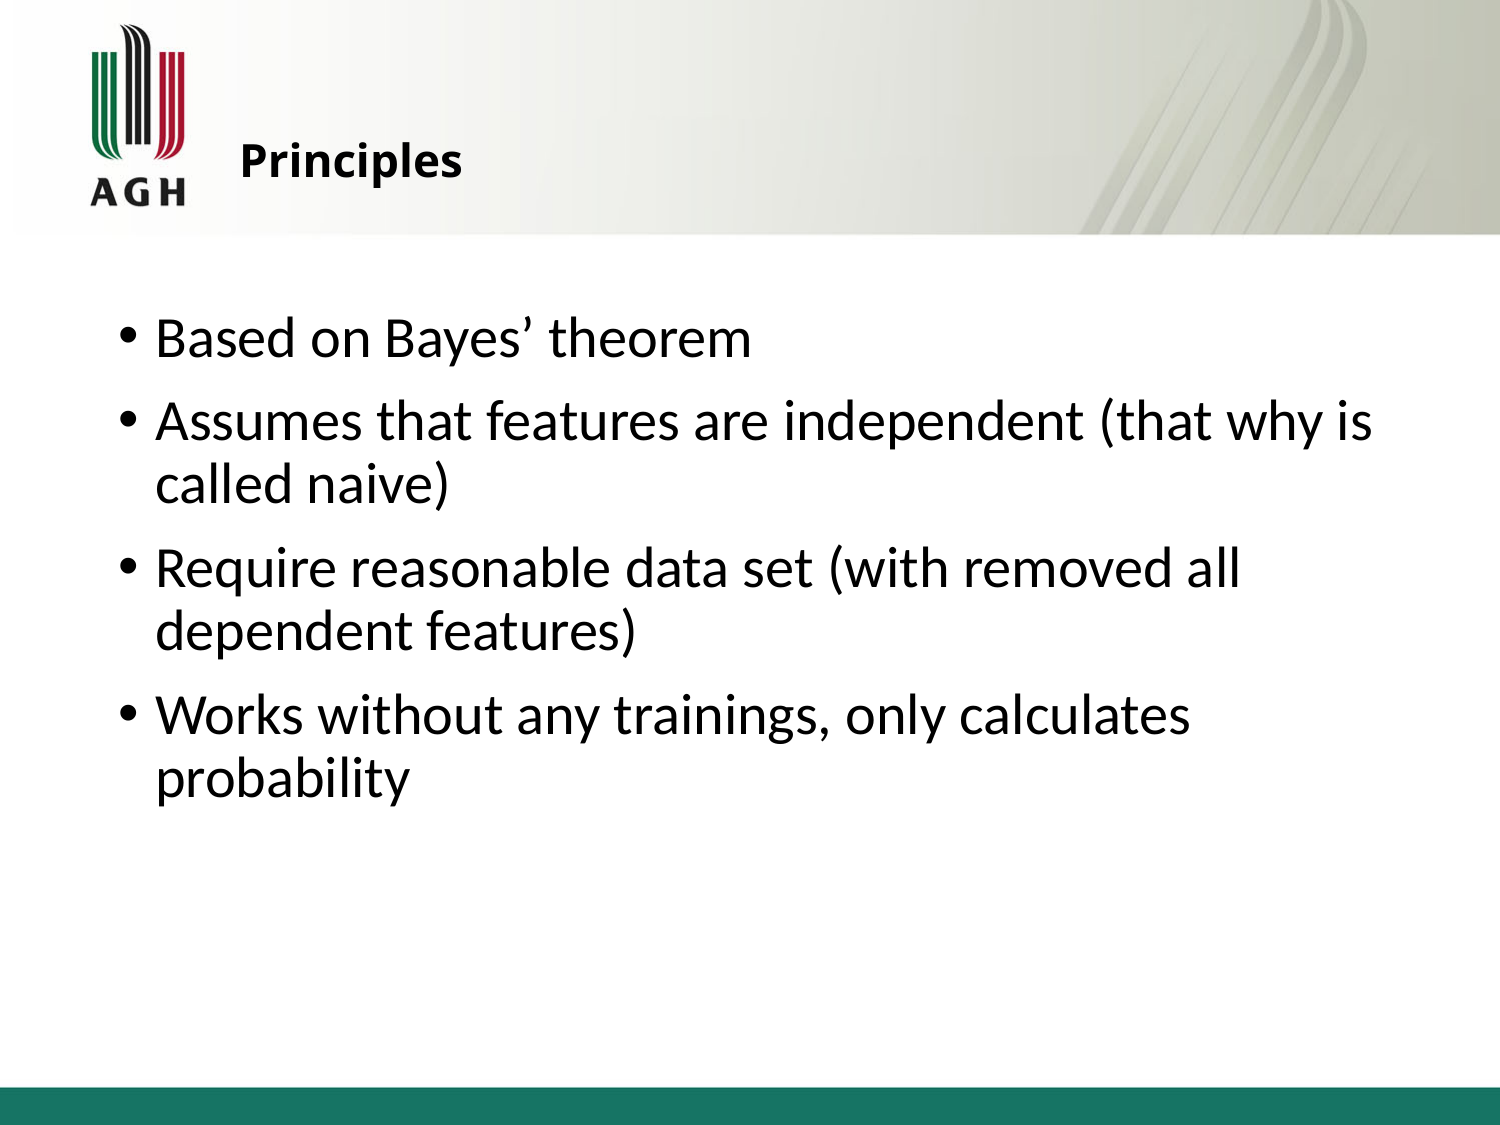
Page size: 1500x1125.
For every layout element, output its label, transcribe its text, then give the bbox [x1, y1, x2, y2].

picture [0, 0, 1500, 1125]
text_box Principles [224, 54, 1500, 272]
text_box Based on Bayes’ theorem Assumes that features are independent (that why is called naive) Require reasonable data set (with removed all dependent features) Works without any trainings, only calculates probability [103, 299, 1397, 1013]
